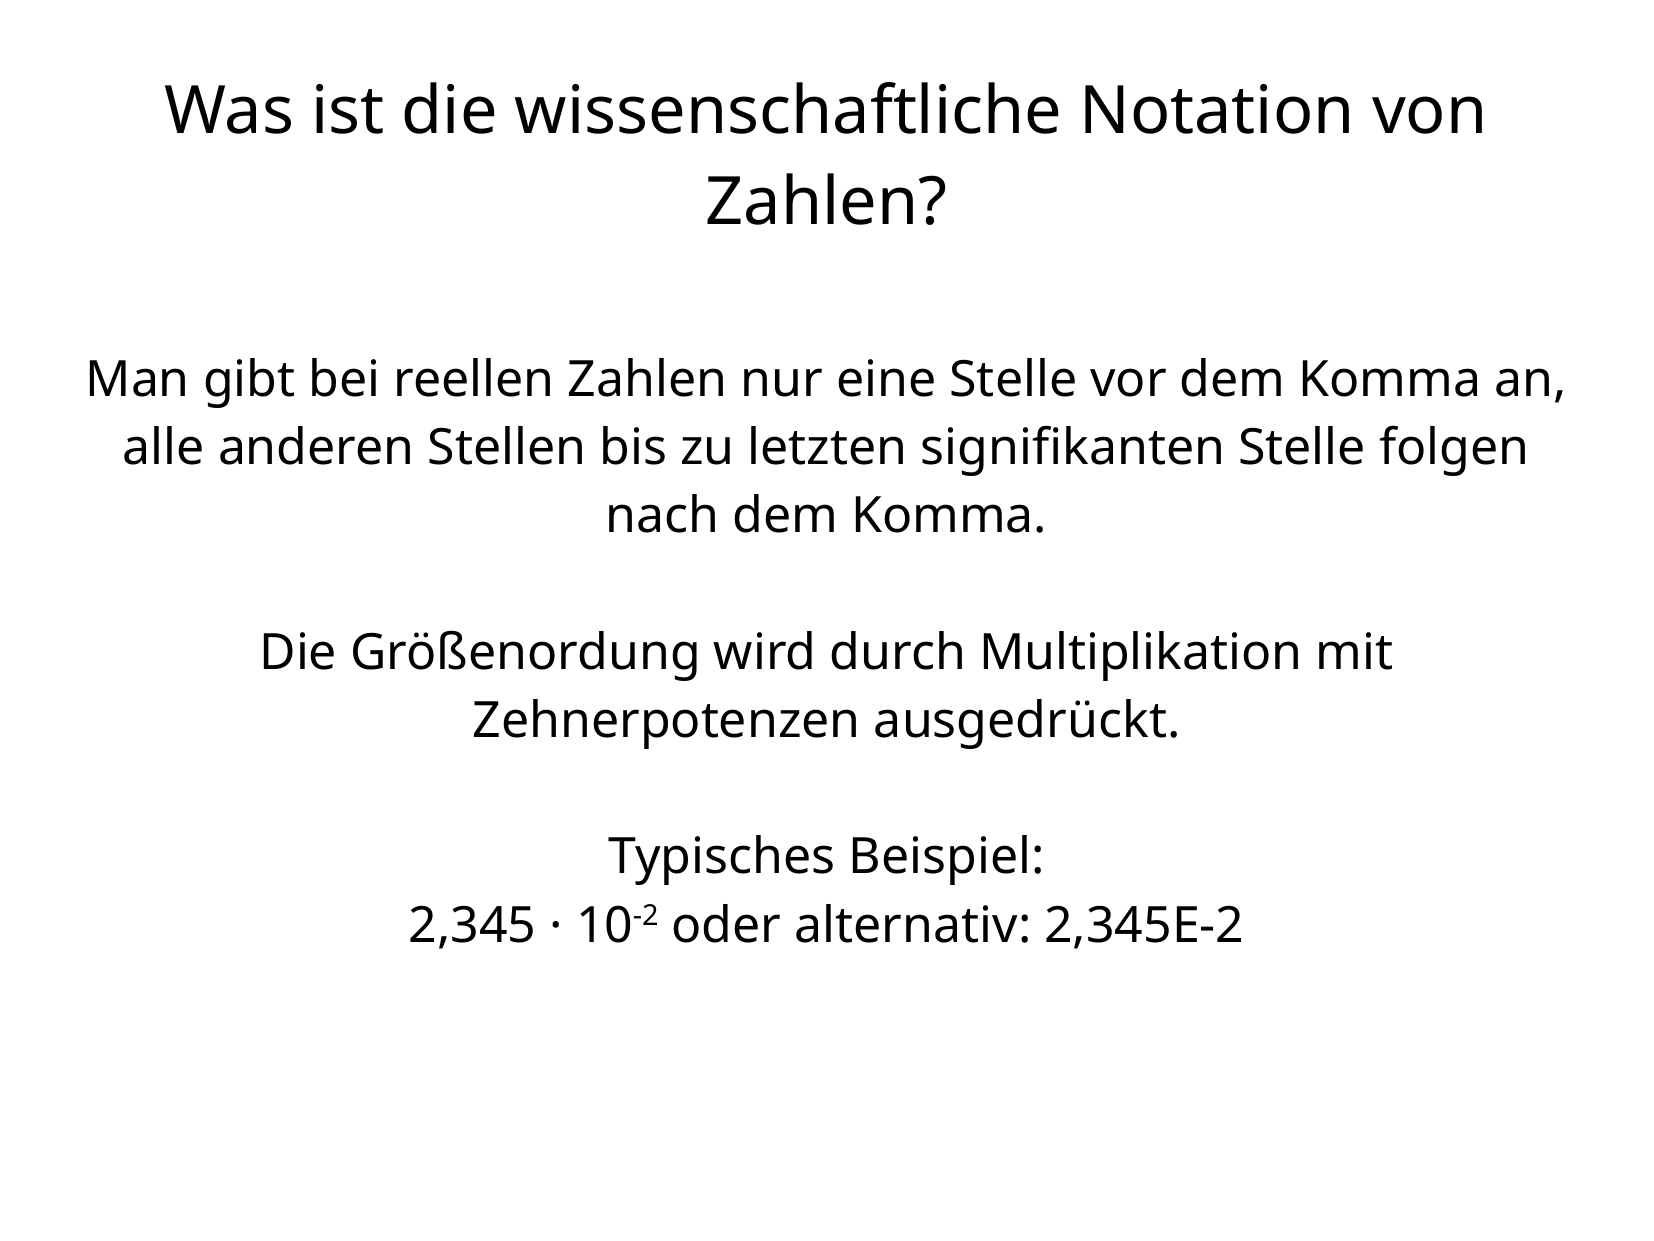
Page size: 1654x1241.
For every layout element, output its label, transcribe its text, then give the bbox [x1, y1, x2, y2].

subtitle Man gibt bei reellen Zahlen nur eine Stelle vor dem Komma an, alle anderen Stellen bis zu letzten signifikanten Stelle folgen nach dem Komma. Die Größenordung wird durch Multiplikation mit Zehnerpotenzen ausgedrückt. Typisches Beispiel: 2,345 · 10-2 oder alternativ: 2,345E-2 [82, 290, 1571, 1010]
title Was ist die wissenschaftliche Notation von Zahlen? [82, 49, 1571, 257]
